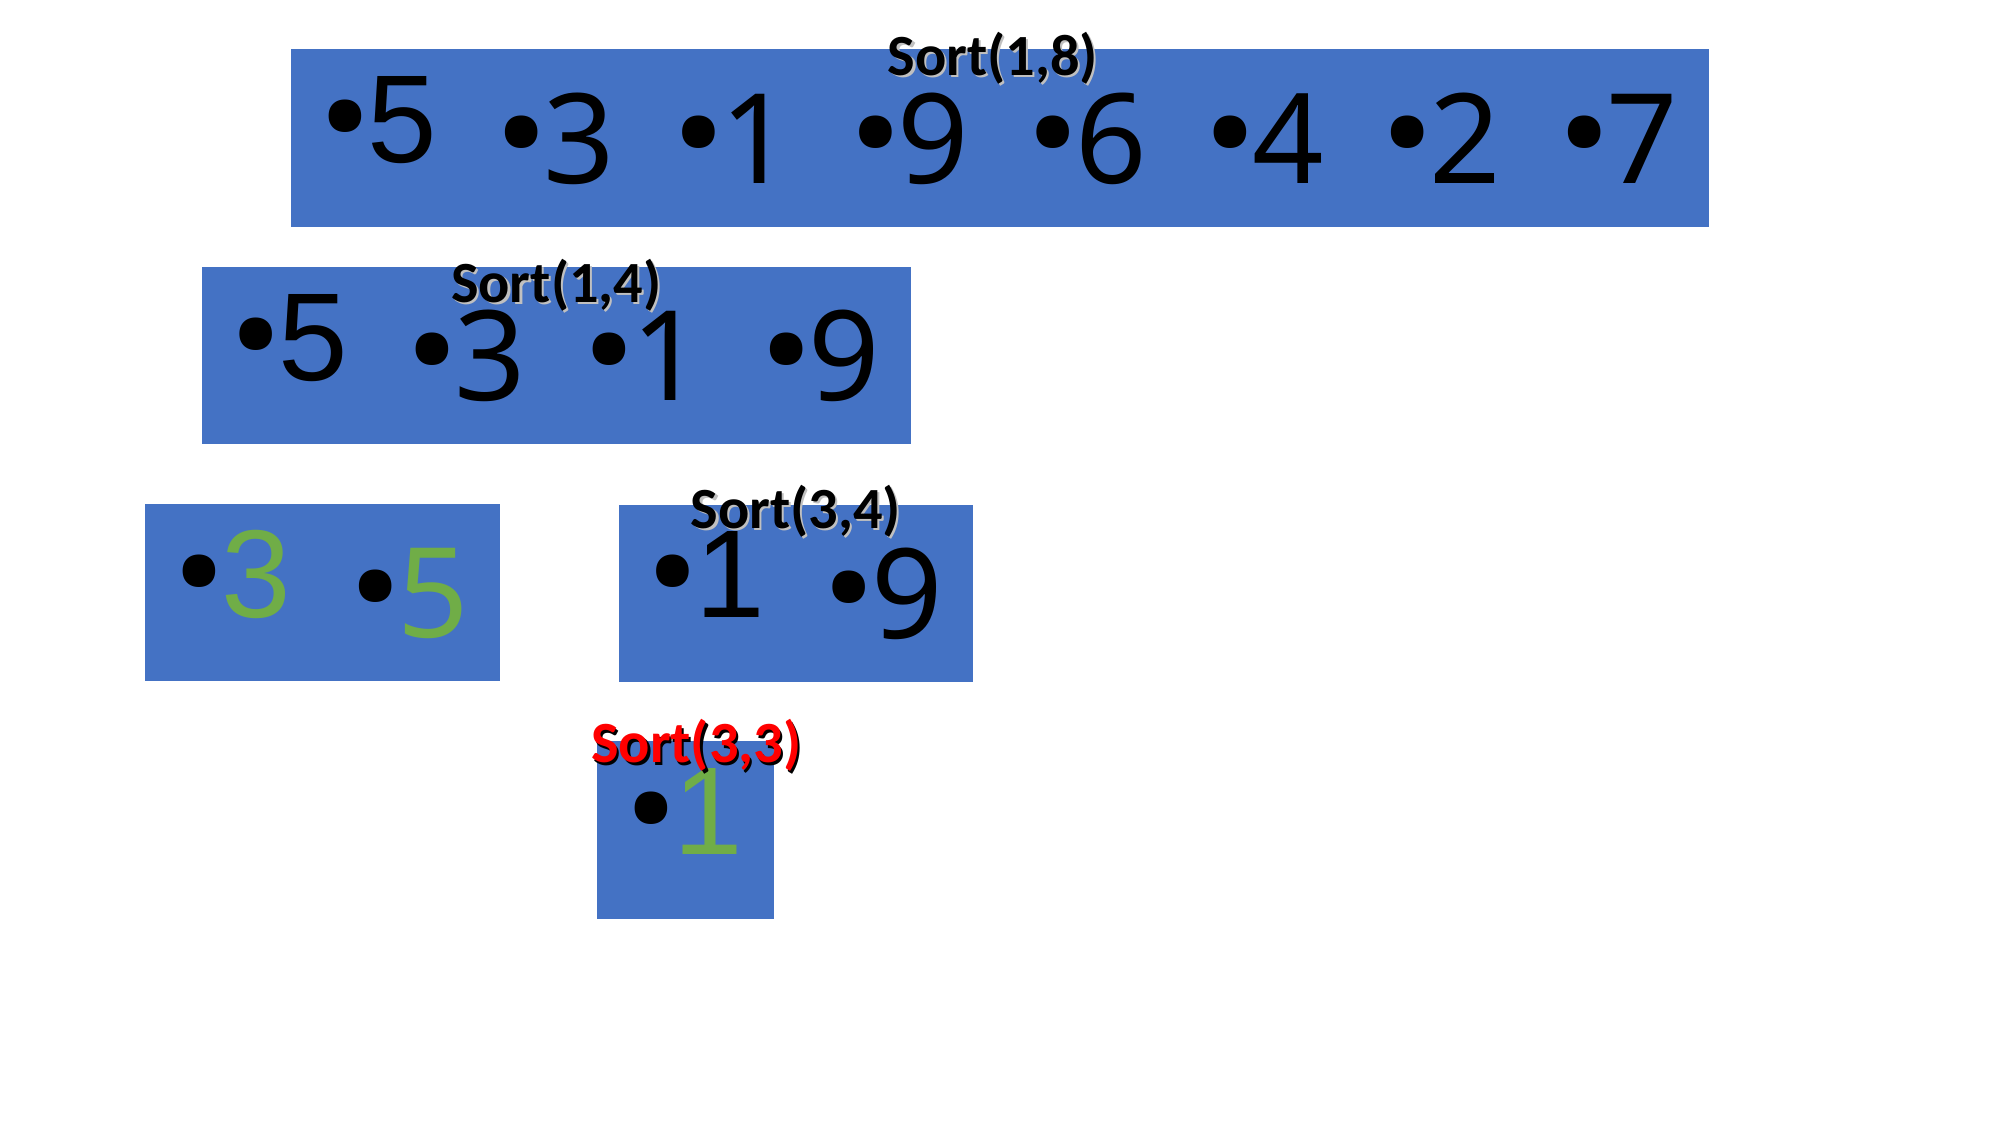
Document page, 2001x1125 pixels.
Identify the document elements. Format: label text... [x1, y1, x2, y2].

text_box Sort(1,4) [436, 236, 677, 321]
text_box Sort(3,3) [576, 697, 817, 782]
table_header 5 [323, 504, 500, 681]
table_header 9 [888, 557, 925, 596]
table_header 5 [291, 49, 468, 227]
table_header 5 [202, 267, 379, 444]
text_box Sort(1,8) [873, 9, 1113, 94]
table_header 9 [823, 49, 1000, 227]
table_header 1 [646, 49, 823, 227]
table_header 9 [733, 267, 911, 444]
table_header 1 [597, 782, 774, 919]
table_header 7 [1531, 49, 1709, 227]
table_header 3 [379, 267, 556, 444]
table_header 3 [145, 504, 323, 681]
table_header 9 [796, 505, 973, 682]
table_header 3 [468, 49, 646, 227]
table_header 1 [619, 505, 796, 682]
table_header 4 [1177, 49, 1354, 227]
table_header 9 [914, 102, 951, 141]
text_box Sort(3,4) [676, 462, 916, 547]
table_header 6 [1000, 49, 1177, 227]
table_header 1 [556, 267, 733, 444]
table_header 6 [1093, 136, 1130, 175]
table_header 2 [1354, 49, 1531, 227]
